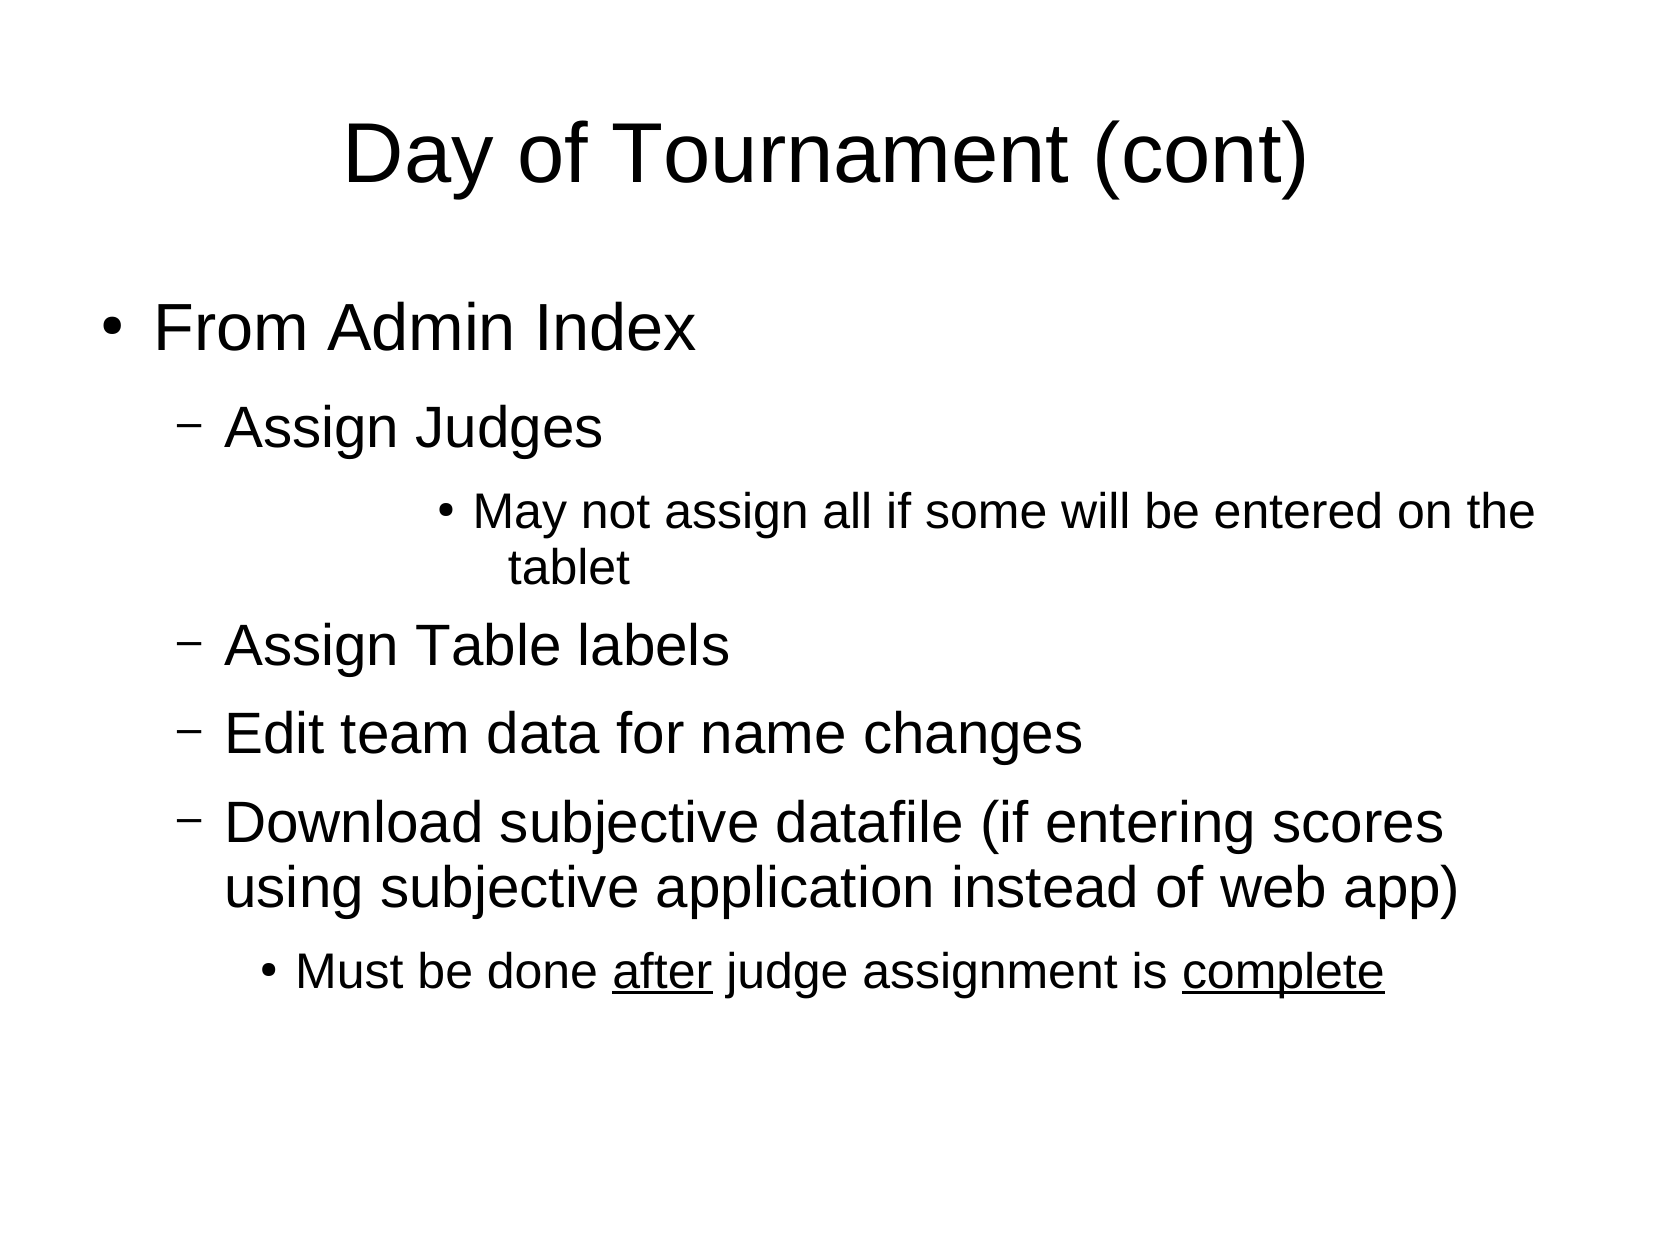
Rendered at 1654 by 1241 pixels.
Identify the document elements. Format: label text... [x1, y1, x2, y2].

list From Admin Index Assign Judges May not assign all if some will be entered on the tablet Assign Table labels Edit team data for name changes Download subjective datafile (if entering scores using subjective application instead of web app) Must be done after judge assignment is complete [82, 290, 1571, 1109]
title Day of Tournament (cont) [82, 49, 1571, 257]
